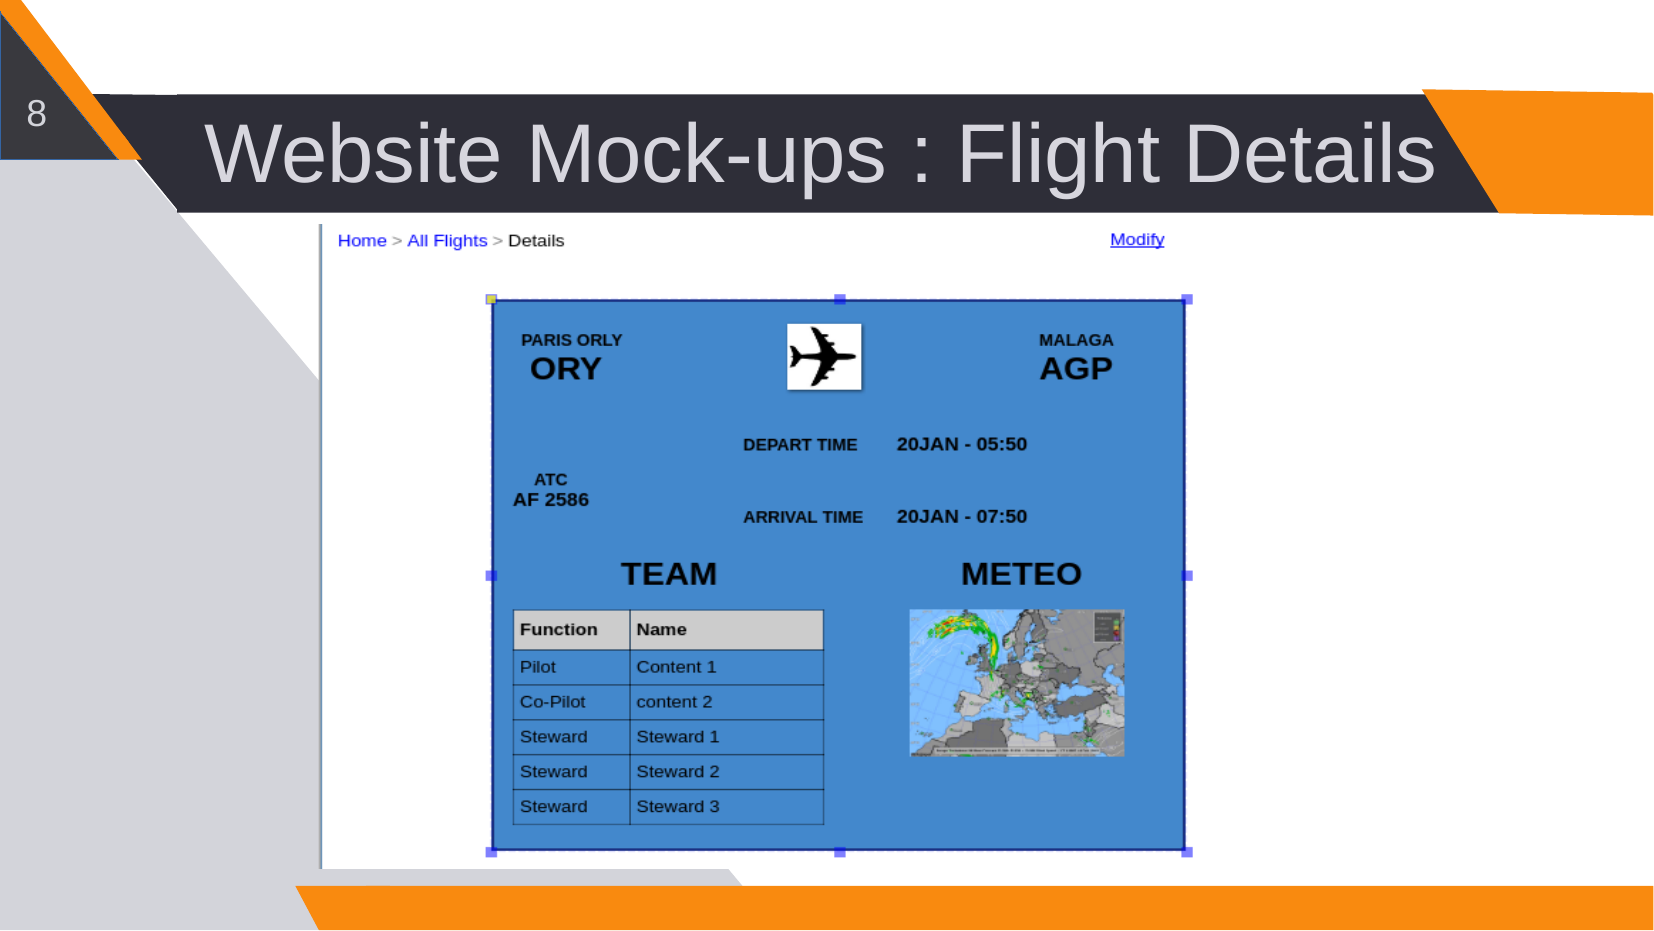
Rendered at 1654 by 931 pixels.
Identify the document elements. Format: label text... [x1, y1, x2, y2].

text_box [1421, 89, 1654, 216]
picture [318, 224, 1264, 869]
text_box [0, 0, 1654, 931]
text_box 8 [11, 84, 48, 142]
text_box Website Mock-ups : Flight Details [177, 94, 1498, 213]
